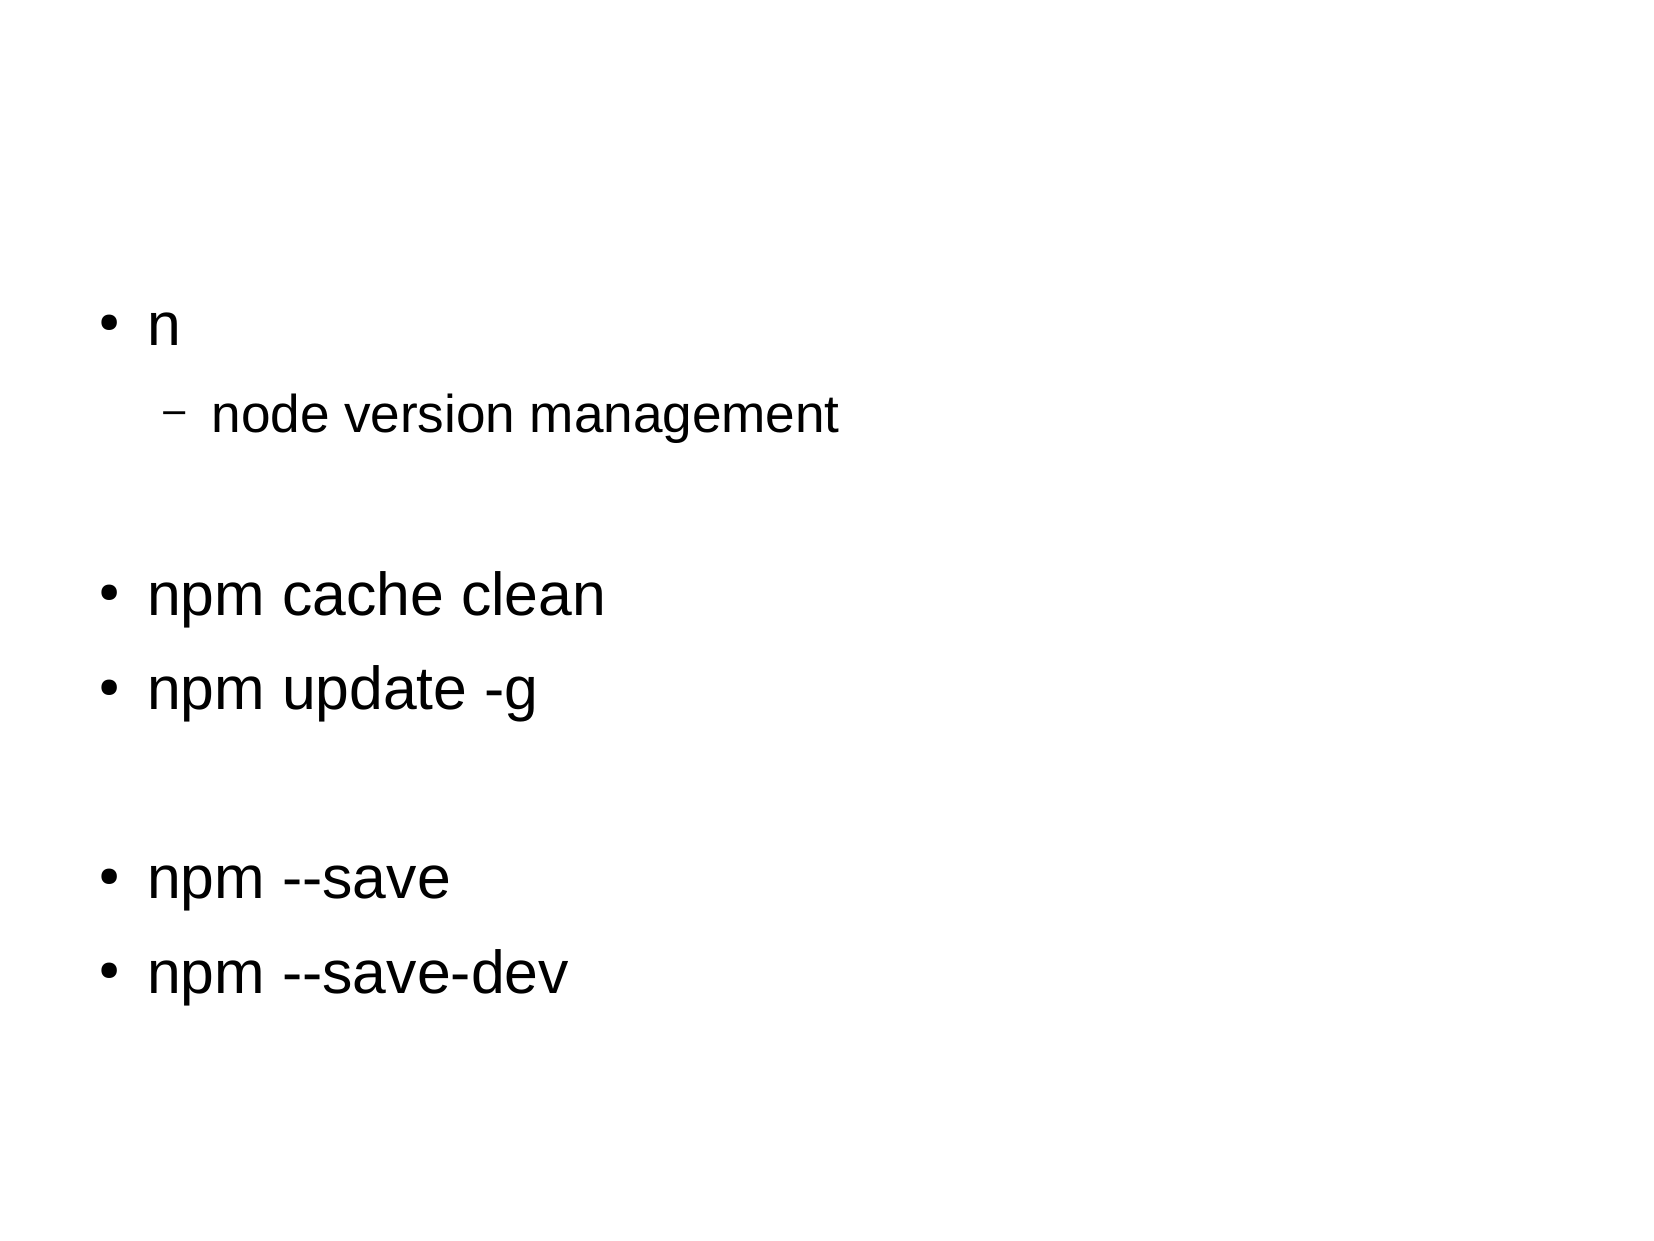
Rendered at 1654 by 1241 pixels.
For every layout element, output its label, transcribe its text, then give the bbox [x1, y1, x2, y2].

list n node version management npm cache clean npm update -g npm --save npm --save-dev [82, 290, 1571, 1010]
